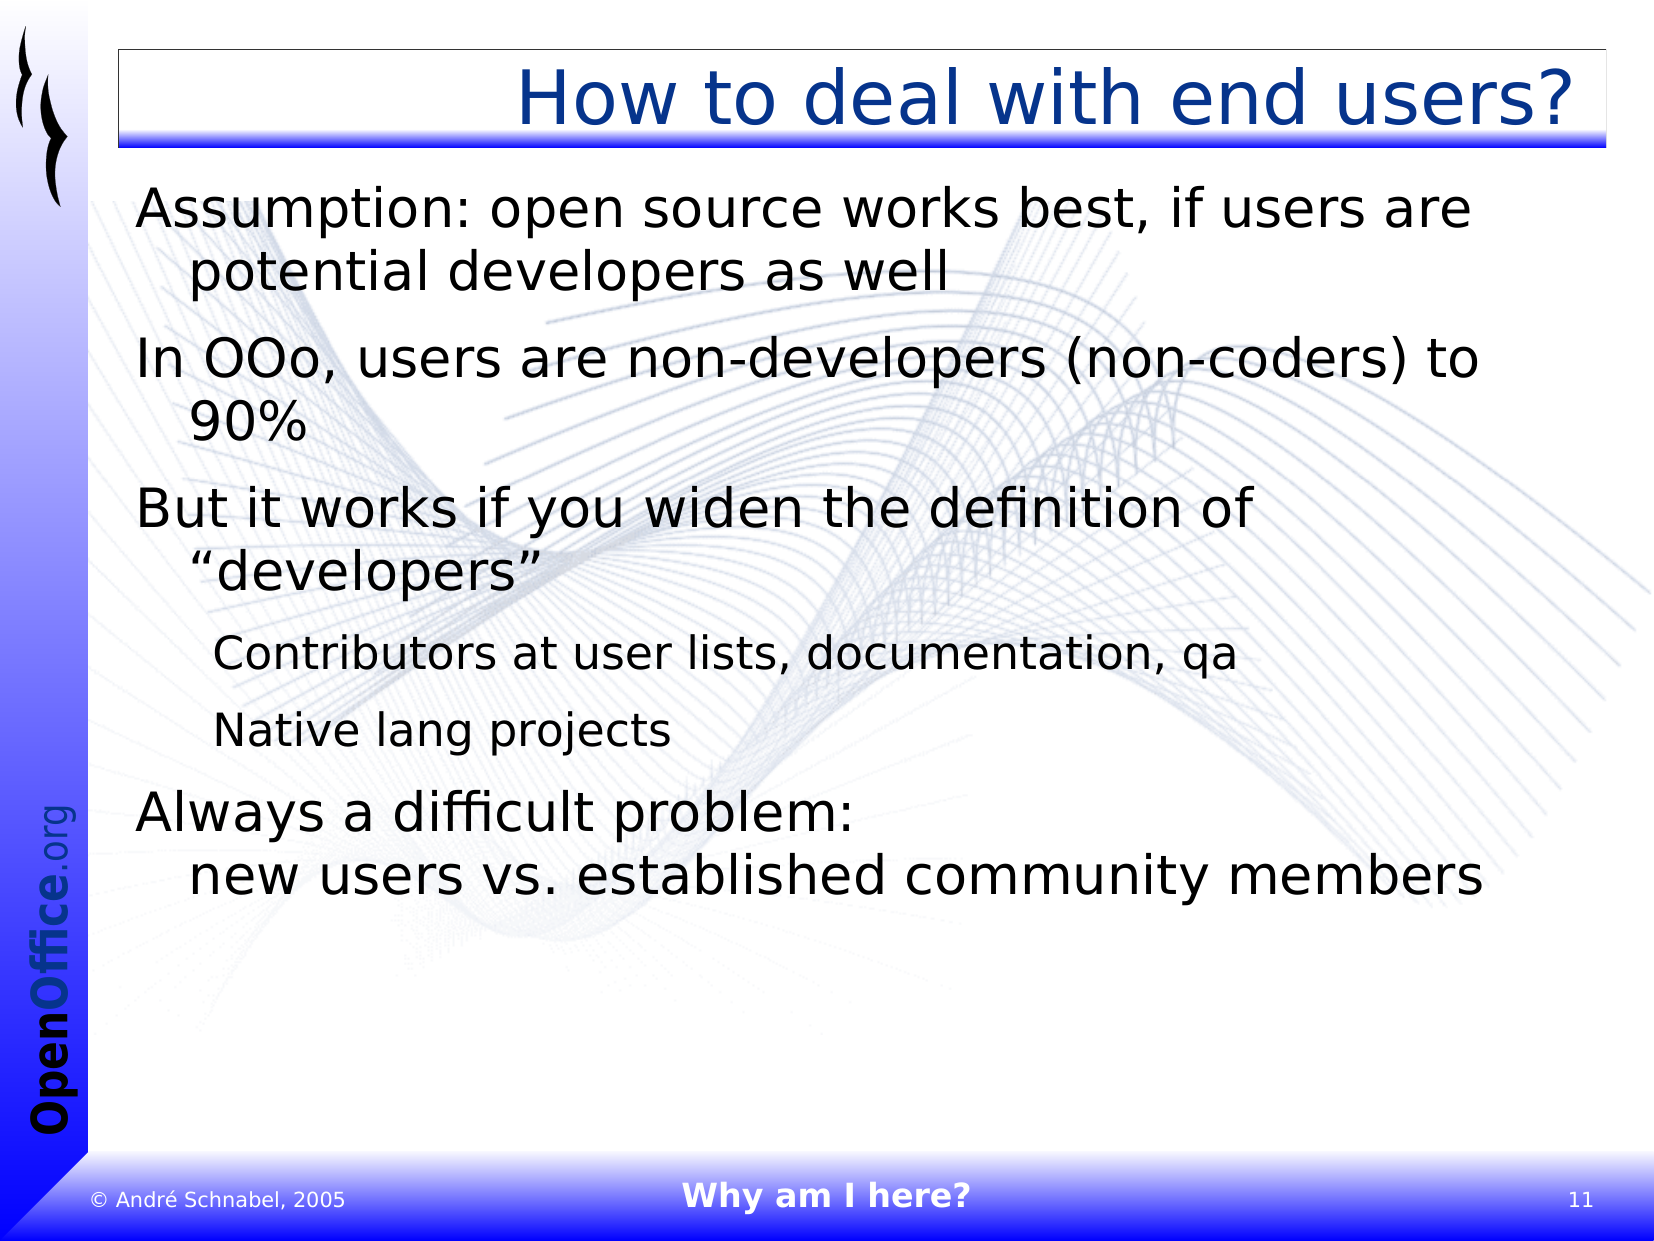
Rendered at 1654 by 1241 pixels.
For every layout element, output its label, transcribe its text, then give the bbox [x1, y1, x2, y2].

list Assumption: open source works best, if users are potential developers as well In OOo, users are non-developers (non-coders) to 90% But it works if you widen the definition of “developers” Contributors at user lists, documentation, qa Native lang projects Always a difficult problem: new users vs. established community members [118, 177, 1607, 1109]
title How to deal with end users? [118, 49, 1607, 148]
